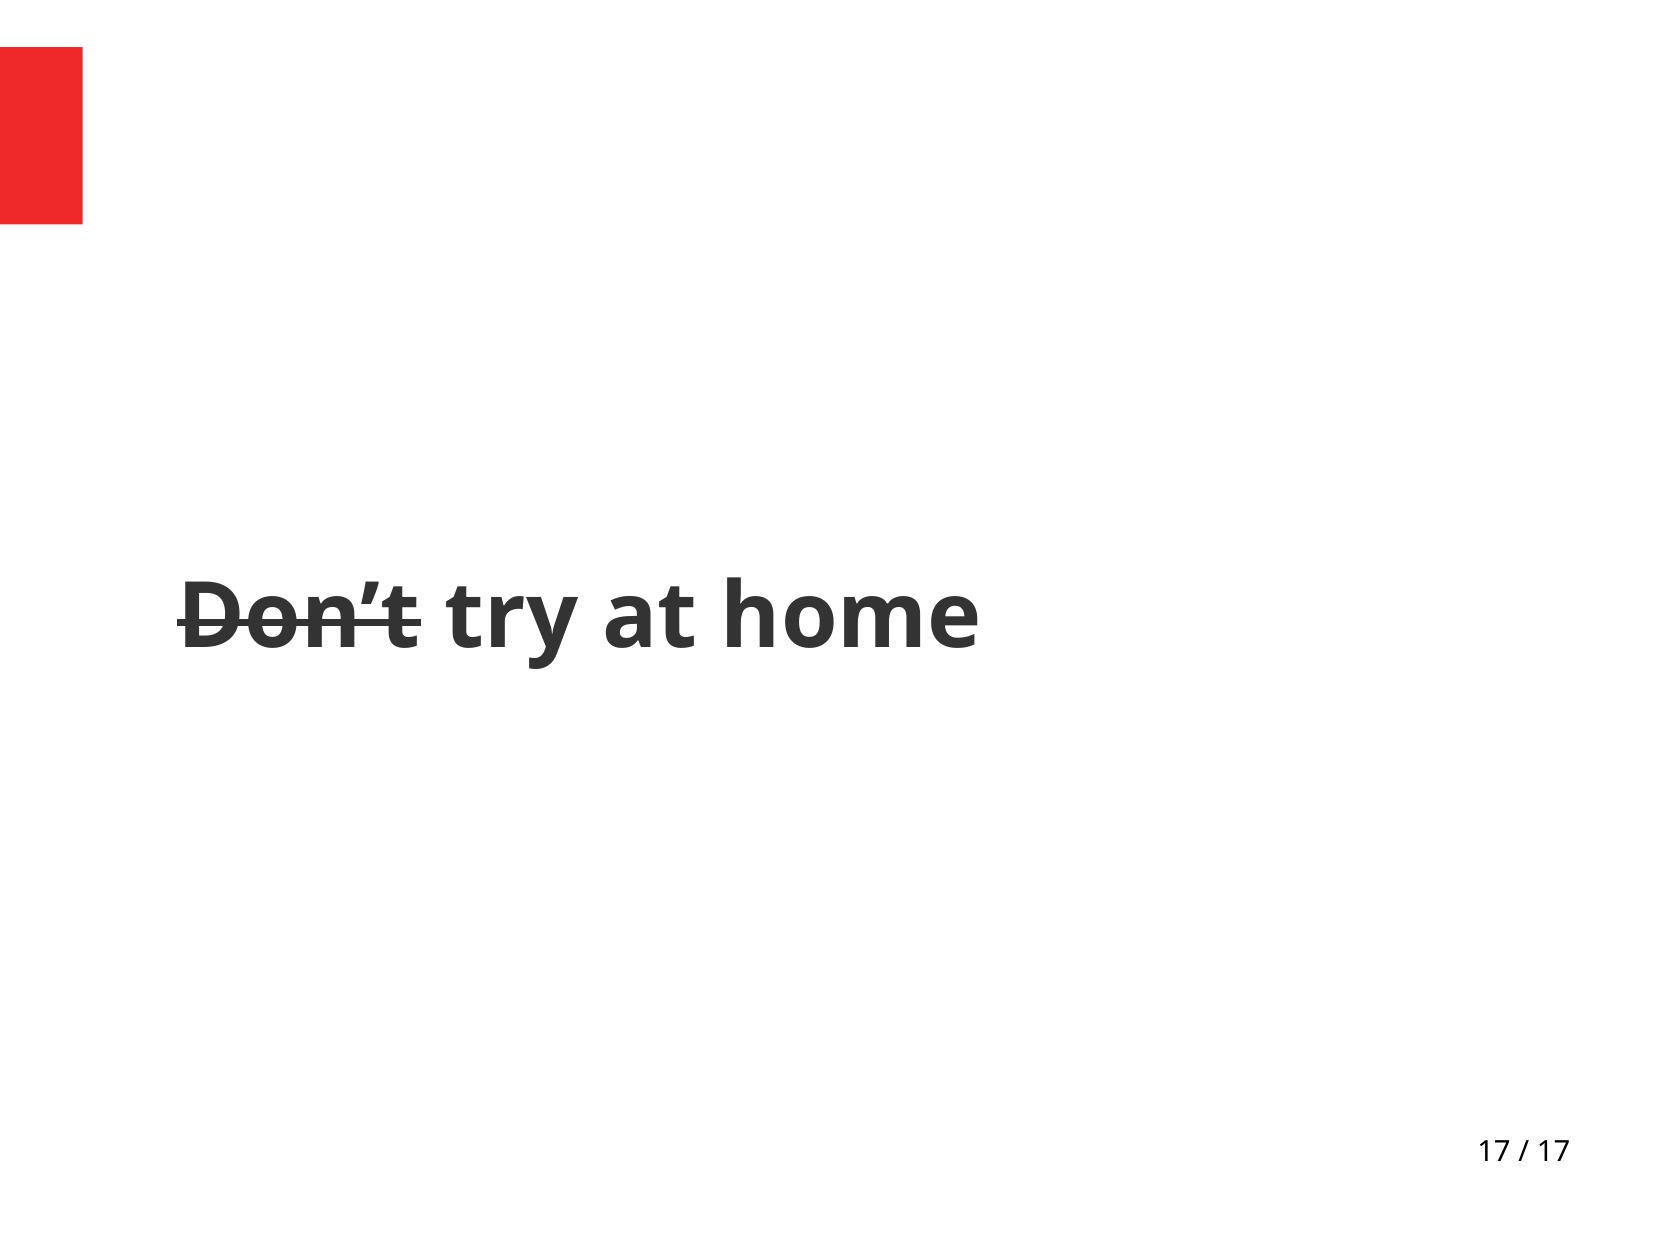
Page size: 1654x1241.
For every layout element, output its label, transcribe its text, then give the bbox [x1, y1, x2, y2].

title Don’t try at home [177, 507, 1630, 716]
